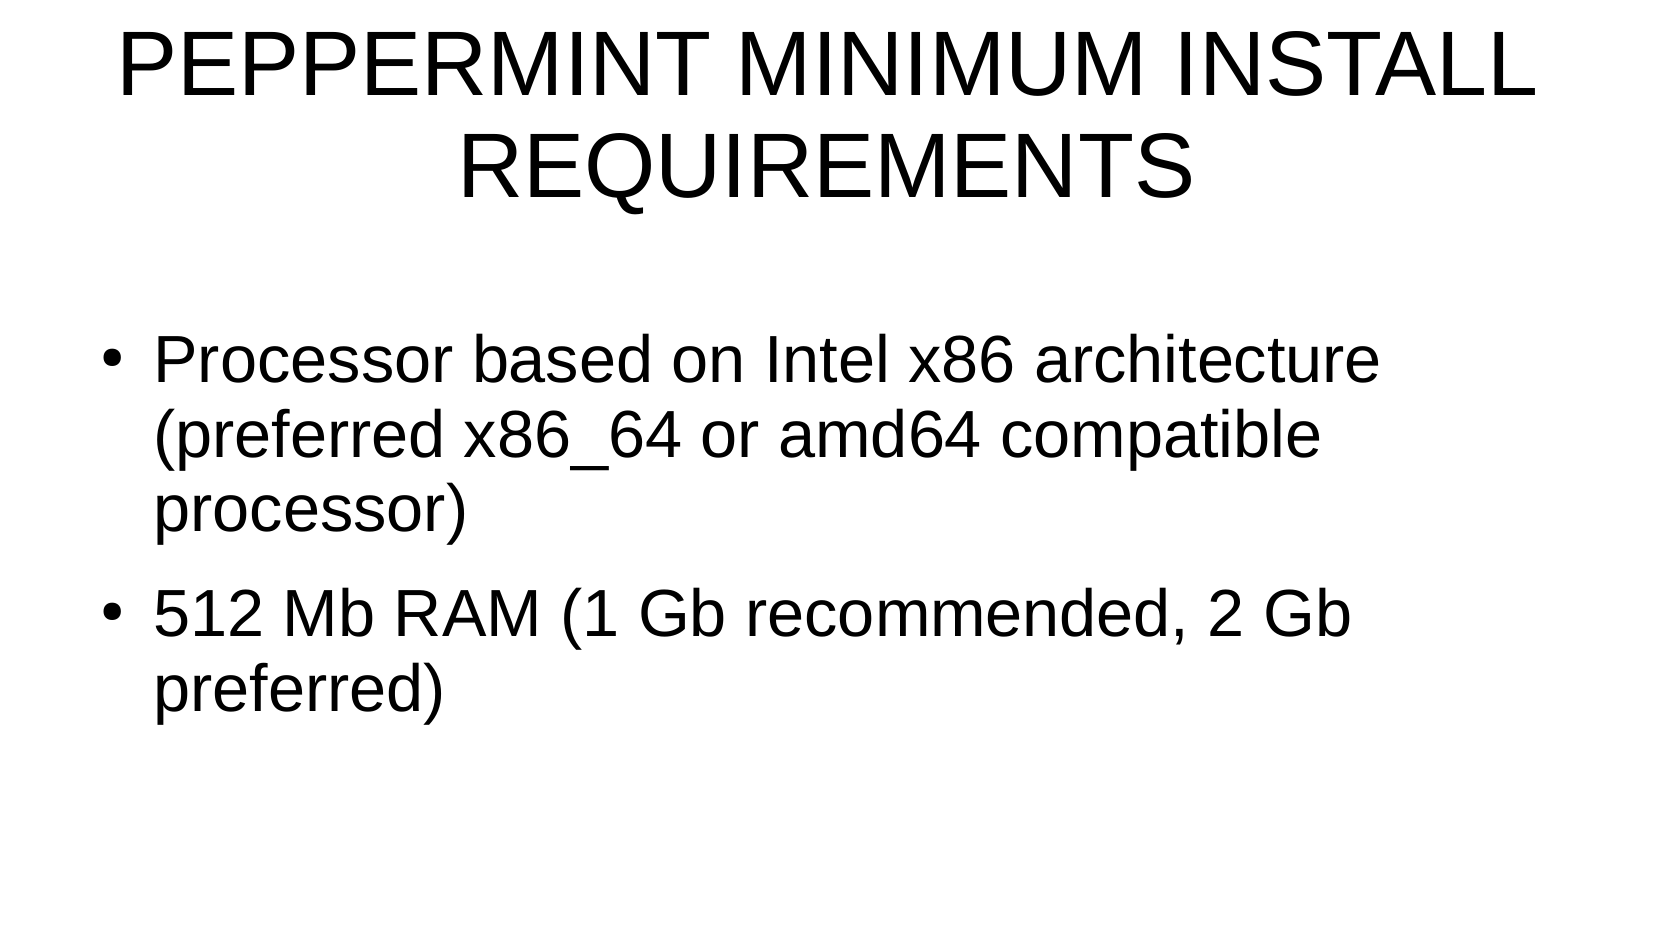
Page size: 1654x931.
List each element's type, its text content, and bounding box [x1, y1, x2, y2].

title PEPPERMINT MINIMUM INSTALL REQUIREMENTS [82, 12, 1571, 217]
list Processor based on Intel x86 architecture (preferred x86_64 or amd64 compatible processor) 512 Mb RAM (1 Gb recommended, 2 Gb preferred) [82, 217, 1571, 758]
